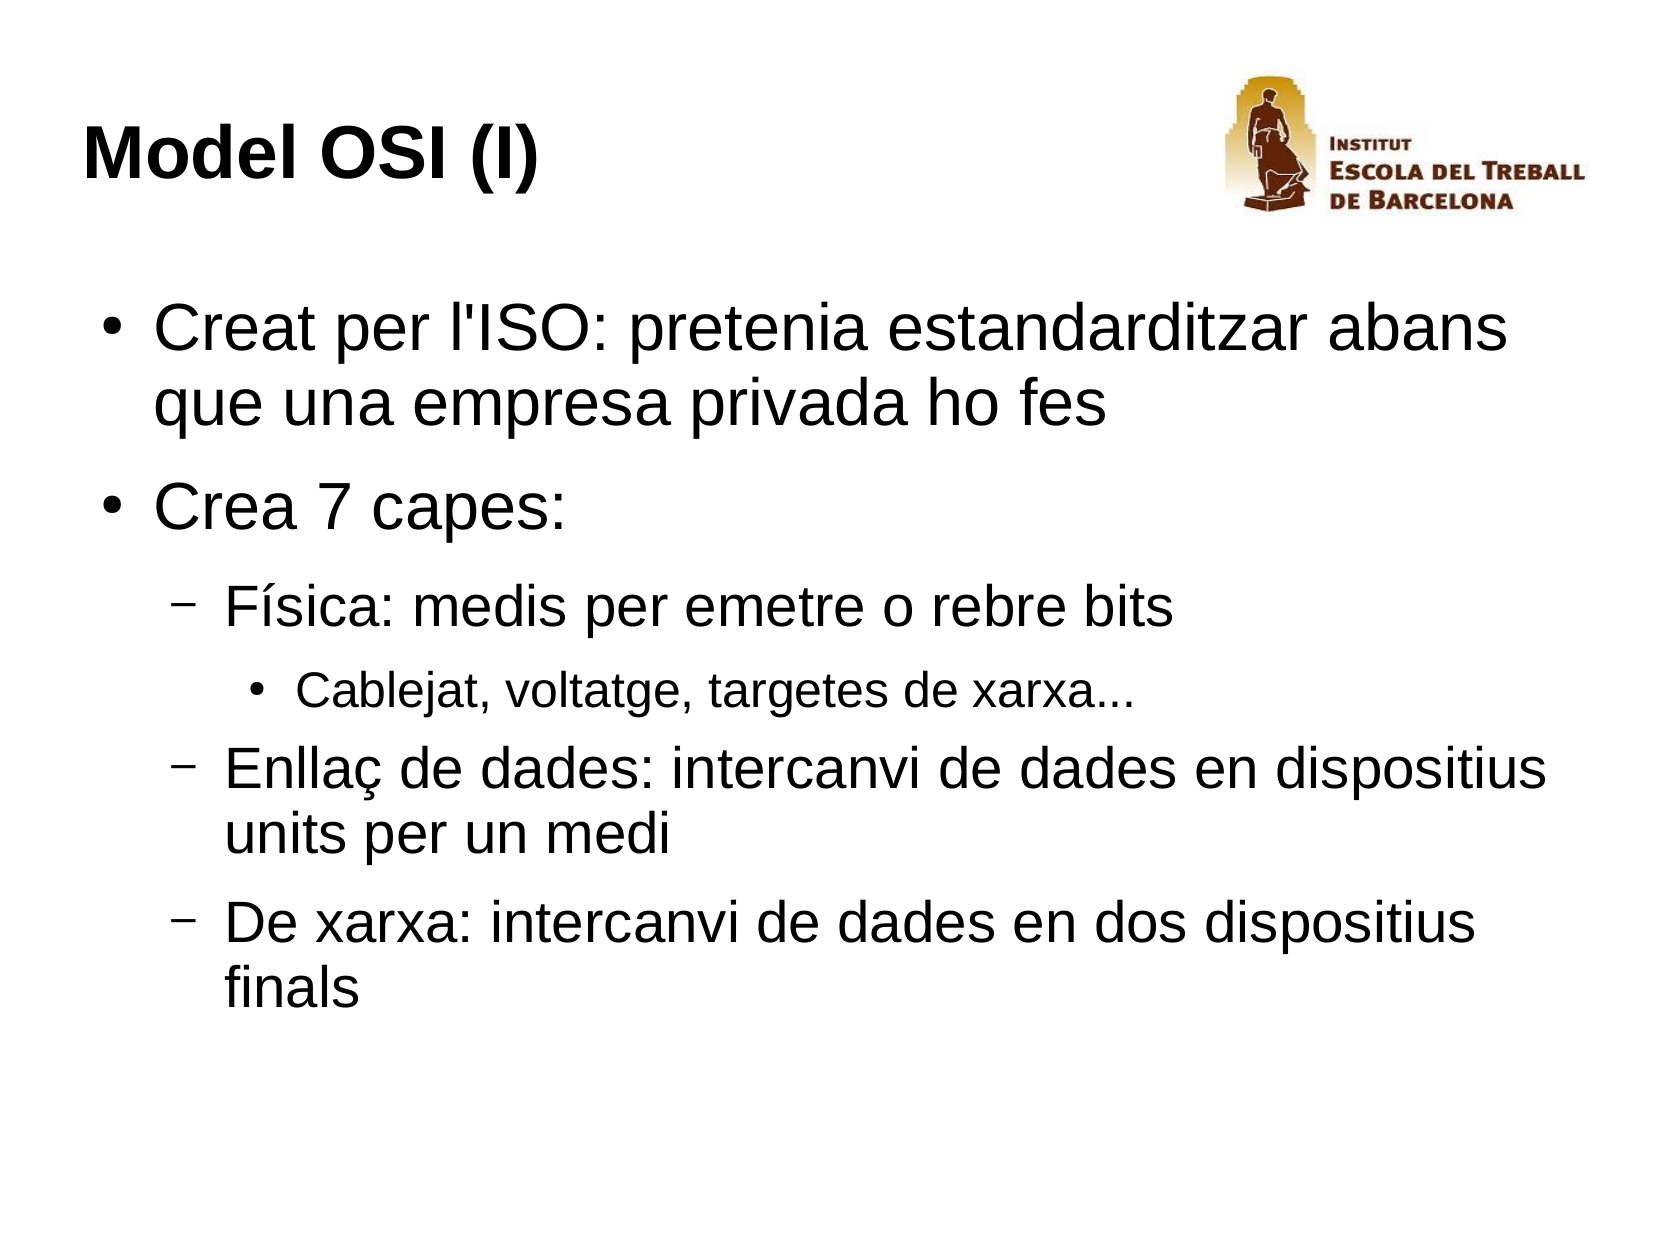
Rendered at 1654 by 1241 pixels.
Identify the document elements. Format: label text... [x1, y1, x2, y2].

picture [1204, 70, 1595, 223]
list Creat per l'ISO: pretenia estandarditzar abans que una empresa privada ho fes Crea 7 capes: Física: medis per emetre o rebre bits Cablejat, voltatge, targetes de xarxa... Enllaç de dades: intercanvi de dades en dispositius units per un medi De xarxa: intercanvi de dades en dos dispositius finals [82, 290, 1571, 1241]
title Model OSI (I) [82, 49, 1571, 257]
